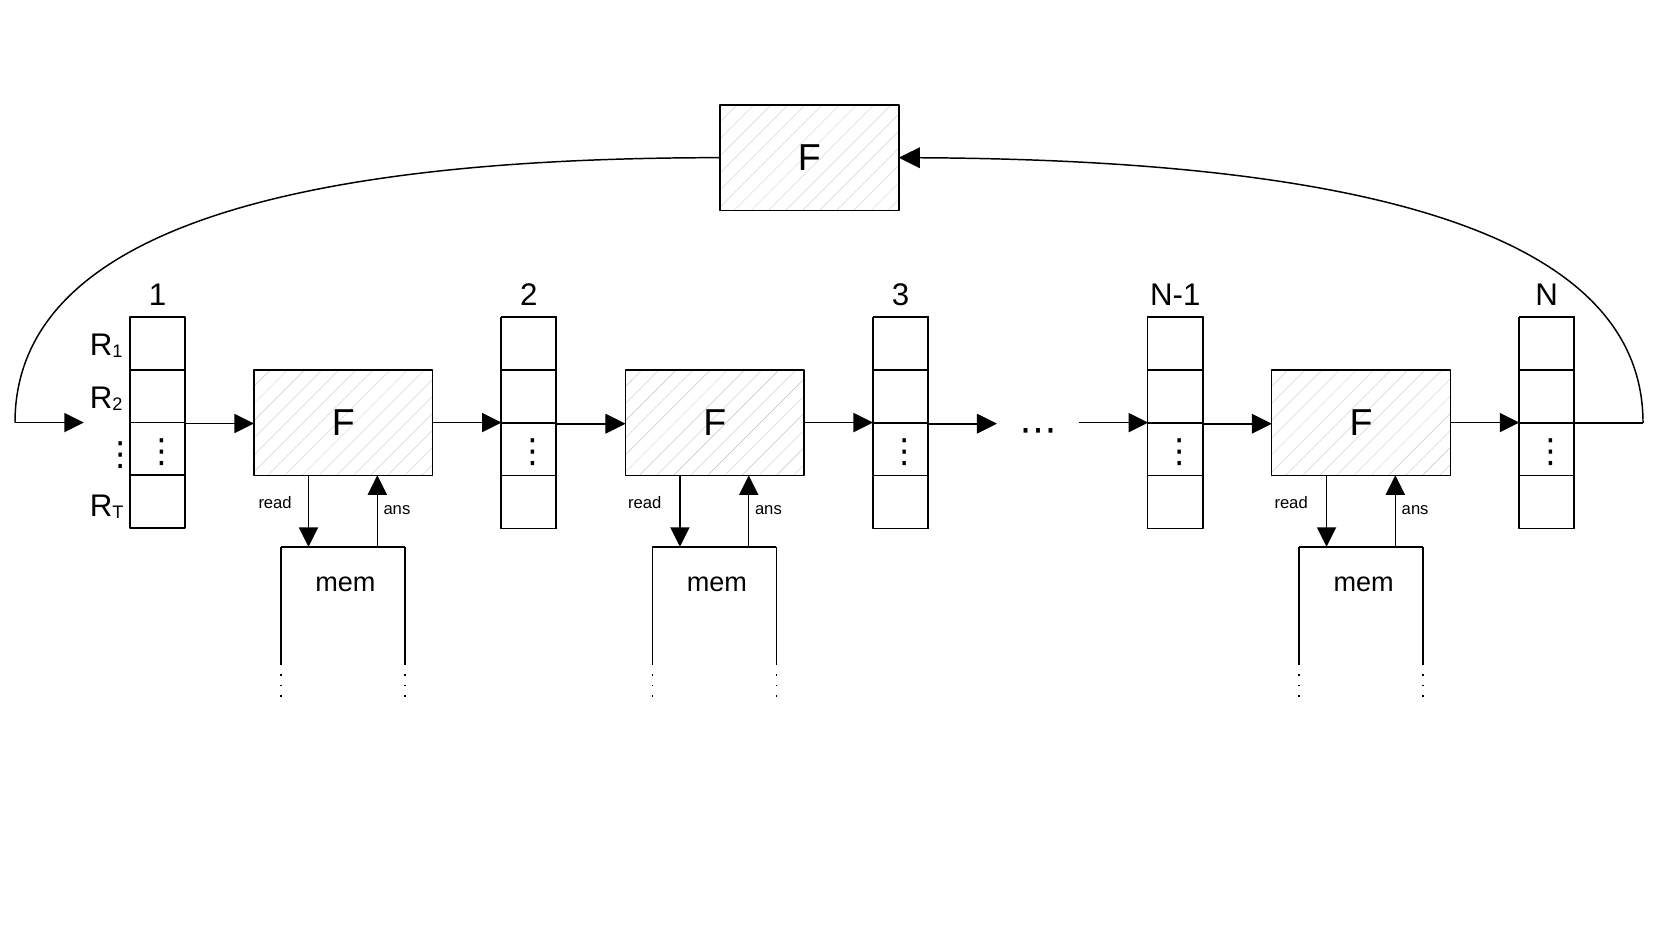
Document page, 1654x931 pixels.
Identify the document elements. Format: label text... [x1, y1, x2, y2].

text_box [1147, 317, 1204, 422]
text_box [1519, 317, 1575, 422]
text_box ⋮ [1519, 422, 1575, 477]
text_box [1519, 477, 1575, 529]
text_box [872, 477, 929, 529]
text_box ⋮ [130, 422, 186, 477]
text_box N-1 [1134, 269, 1217, 320]
text_box R2 [75, 372, 144, 423]
text_box ⋮ [88, 423, 128, 477]
text_box 3 [873, 270, 928, 317]
text_box R1 [75, 319, 138, 370]
text_box ⋮ [872, 422, 928, 477]
text_box [501, 477, 557, 529]
text_box ⋮ [501, 422, 557, 477]
text_box read [1256, 480, 1327, 526]
text_box F [253, 369, 433, 476]
text_box ⋯ [996, 398, 1080, 458]
text_box RT [75, 480, 142, 531]
text_box 1 [130, 270, 186, 320]
text_box ans [1379, 492, 1451, 526]
text_box F [720, 105, 899, 211]
text_box F [1271, 369, 1451, 476]
text_box [501, 317, 557, 422]
text_box mem [298, 559, 393, 605]
text_box [1147, 477, 1204, 529]
text_box mem [1316, 559, 1411, 605]
text_box read [240, 480, 311, 526]
text_box ⋮ [1147, 422, 1203, 477]
text_box [130, 477, 186, 528]
text_box [130, 320, 186, 422]
text_box mem [669, 559, 764, 605]
text_box ans [361, 492, 433, 526]
text_box 2 [501, 270, 557, 317]
text_box N [1557, 270, 1575, 283]
text_box F [625, 369, 805, 476]
text_box [872, 317, 929, 422]
text_box N [1519, 270, 1575, 317]
text_box ans [733, 492, 804, 526]
text_box read [609, 480, 680, 526]
